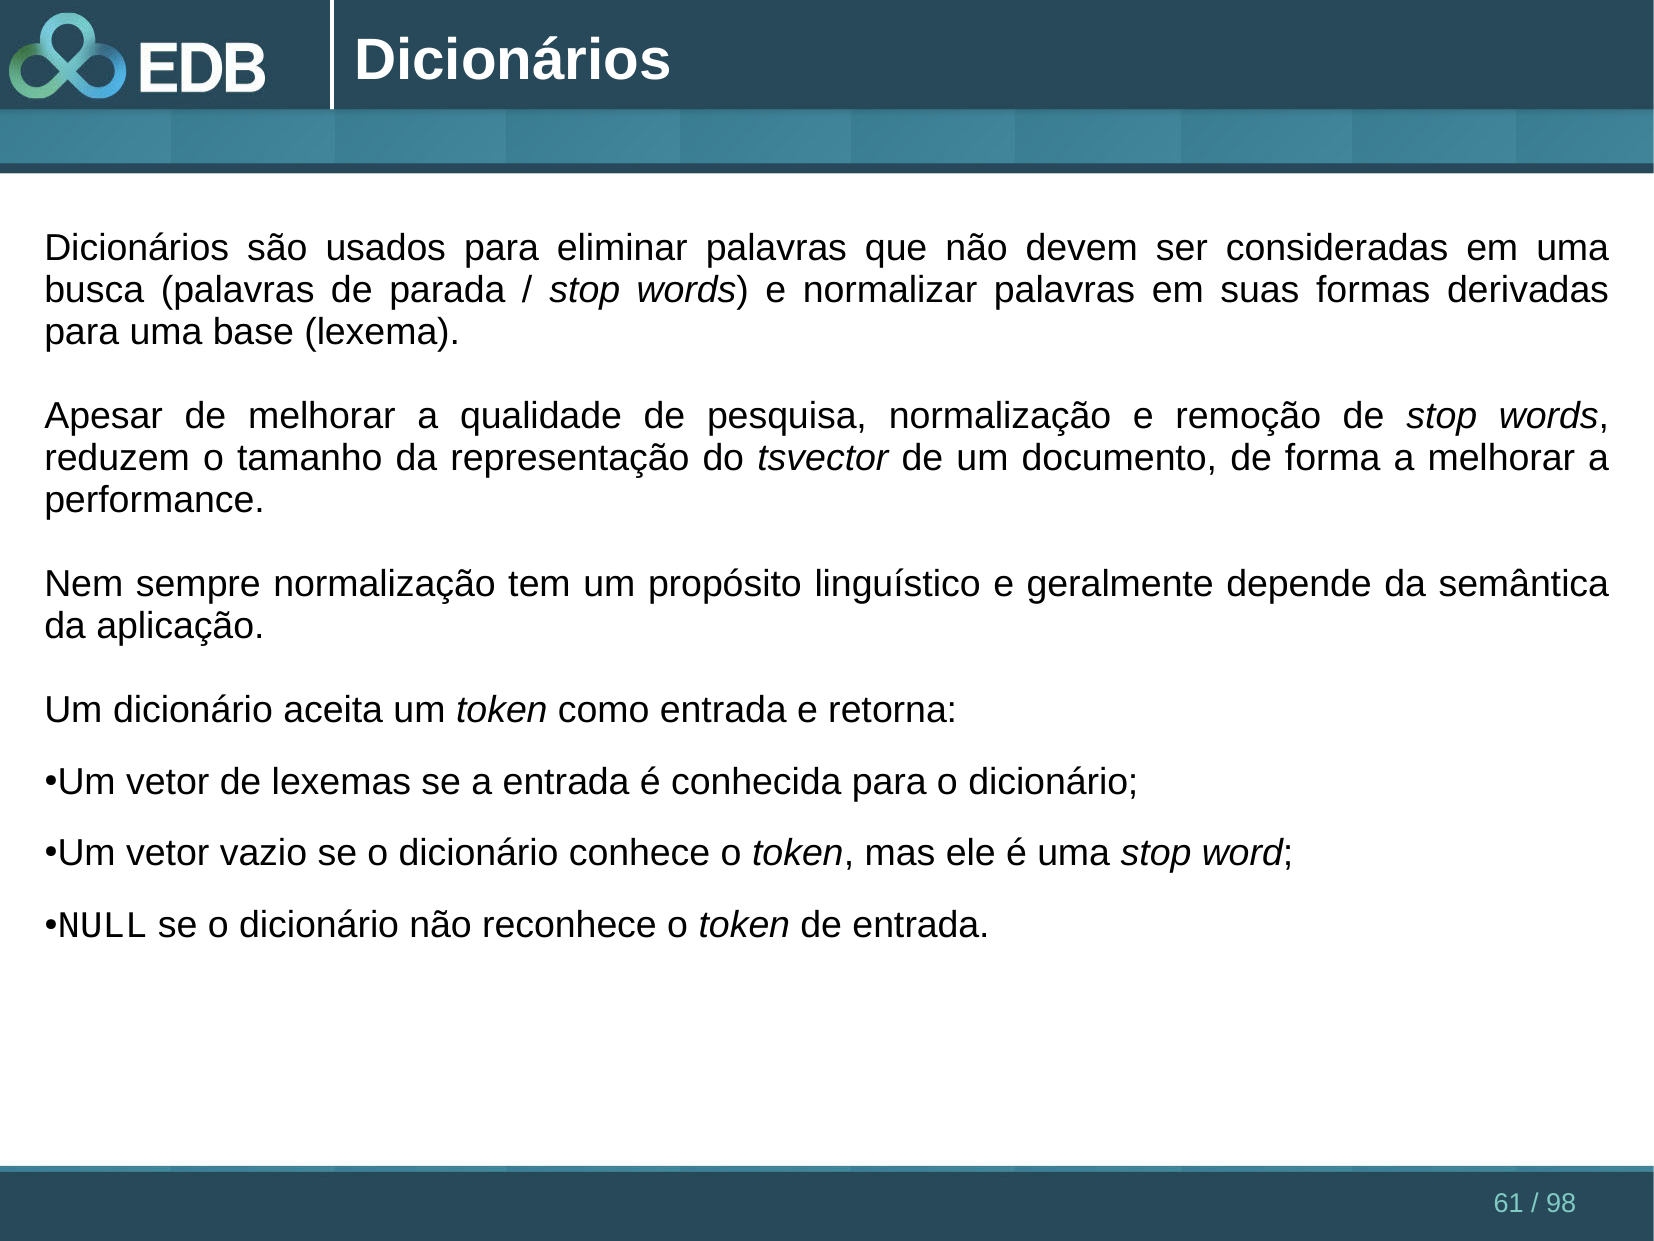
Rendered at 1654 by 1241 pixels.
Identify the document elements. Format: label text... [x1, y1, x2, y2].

text_box Dicionários são usados para eliminar palavras que não devem ser consideradas em uma busca (palavras de parada / stop words) e normalizar palavras em suas formas derivadas para uma base (lexema). Apesar de melhorar a qualidade de pesquisa, normalização e remoção de stop words, reduzem o tamanho da representação do tsvector de um documento, de forma a melhorar a performance. Nem sempre normalização tem um propósito linguístico e geralmente depende da semântica da aplicação. Um dicionário aceita um token como entrada e retorna: Um vetor de lexemas se a entrada é conhecida para o dicionário; Um vetor vazio se o dicionário conhece o token, mas ele é uma stop word; NULL se o dicionário não reconhece o token de entrada. [29, 219, 1625, 960]
picture [0, 0, 1654, 1241]
title Dicionários [354, 0, 1625, 125]
